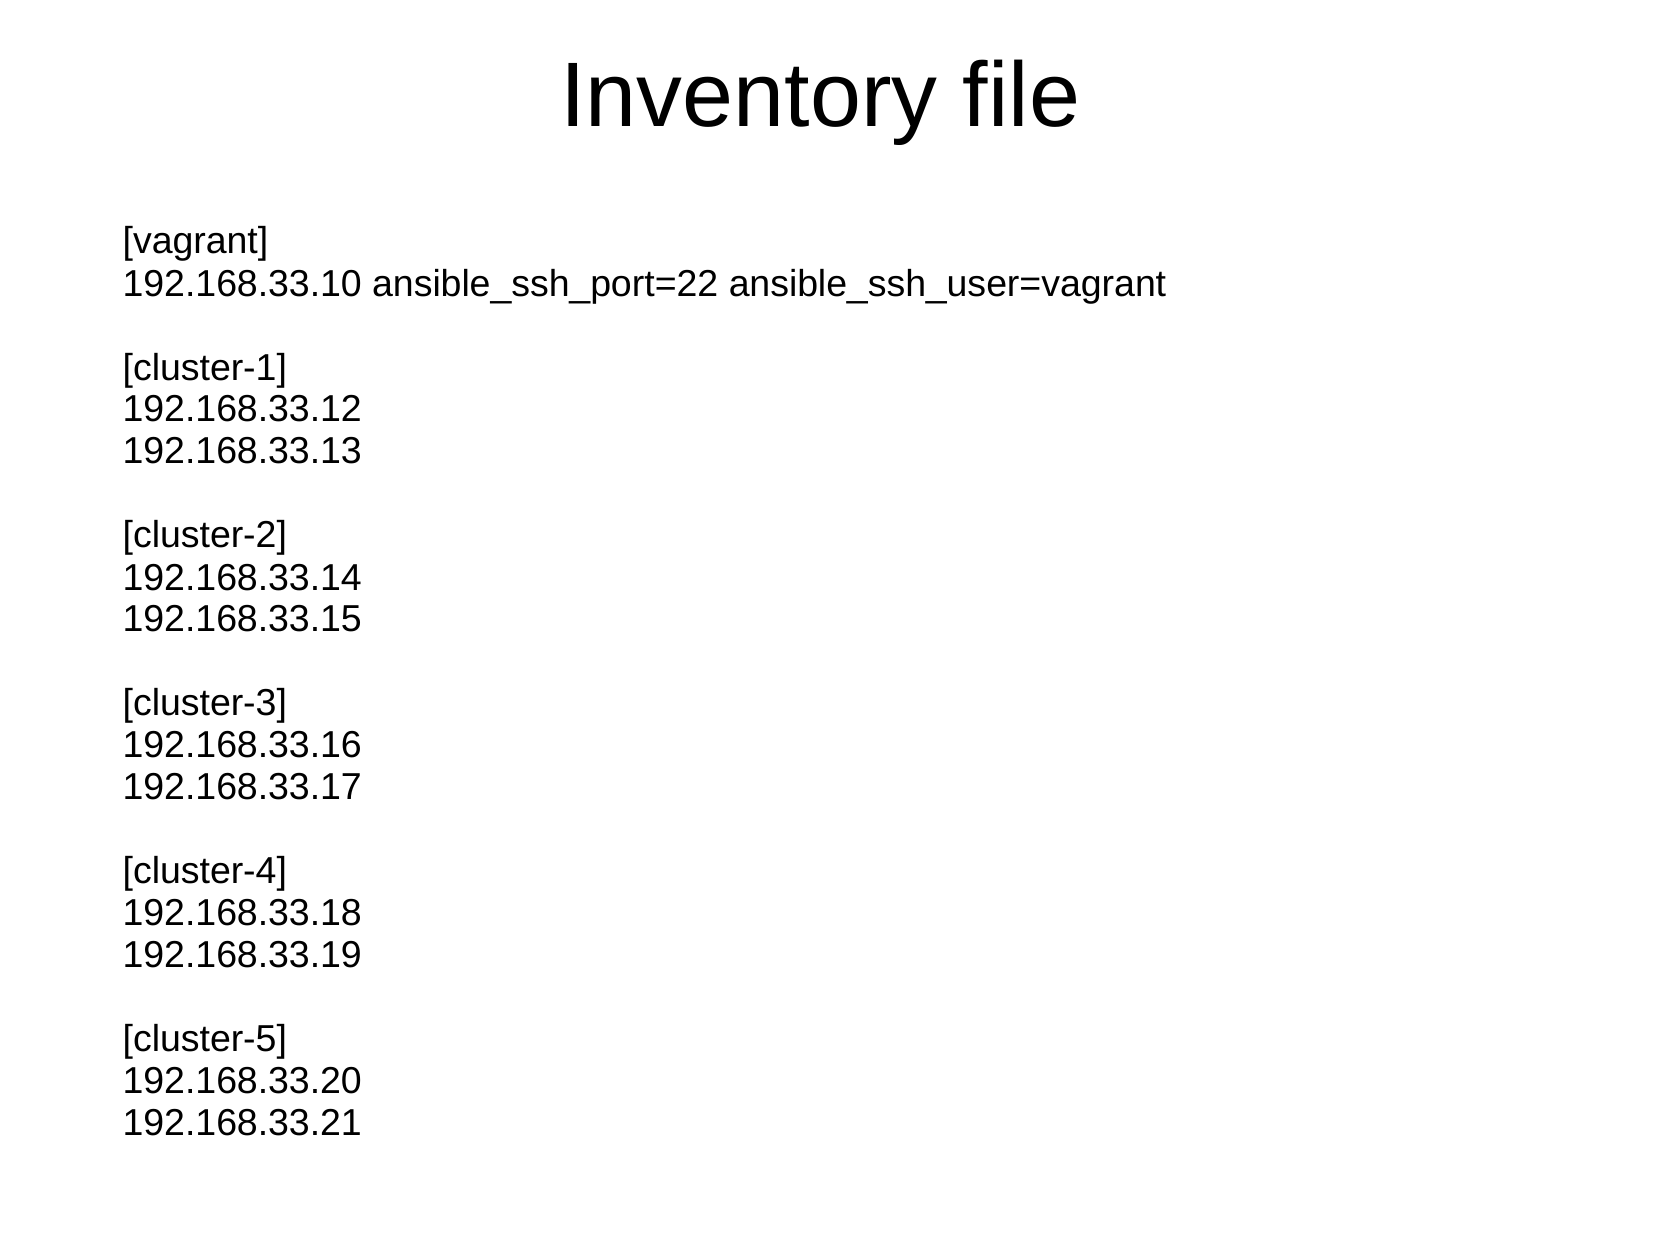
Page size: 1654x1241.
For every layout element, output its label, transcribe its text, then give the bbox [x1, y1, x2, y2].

text_box Inventory file [0, 35, 1642, 154]
text_box [vagrant] 192.168.33.10 ansible_ssh_port=22 ansible_ssh_user=vagrant [cluster-1] 192.168.33.12 192.168.33.13 [cluster-2] 192.168.33.14 192.168.33.15 [cluster-3] 192.168.33.16 192.168.33.17 [cluster-4] 192.168.33.18 192.168.33.19 [cluster-5] 192.168.33.20 192.168.33.21 [107, 212, 1536, 1236]
